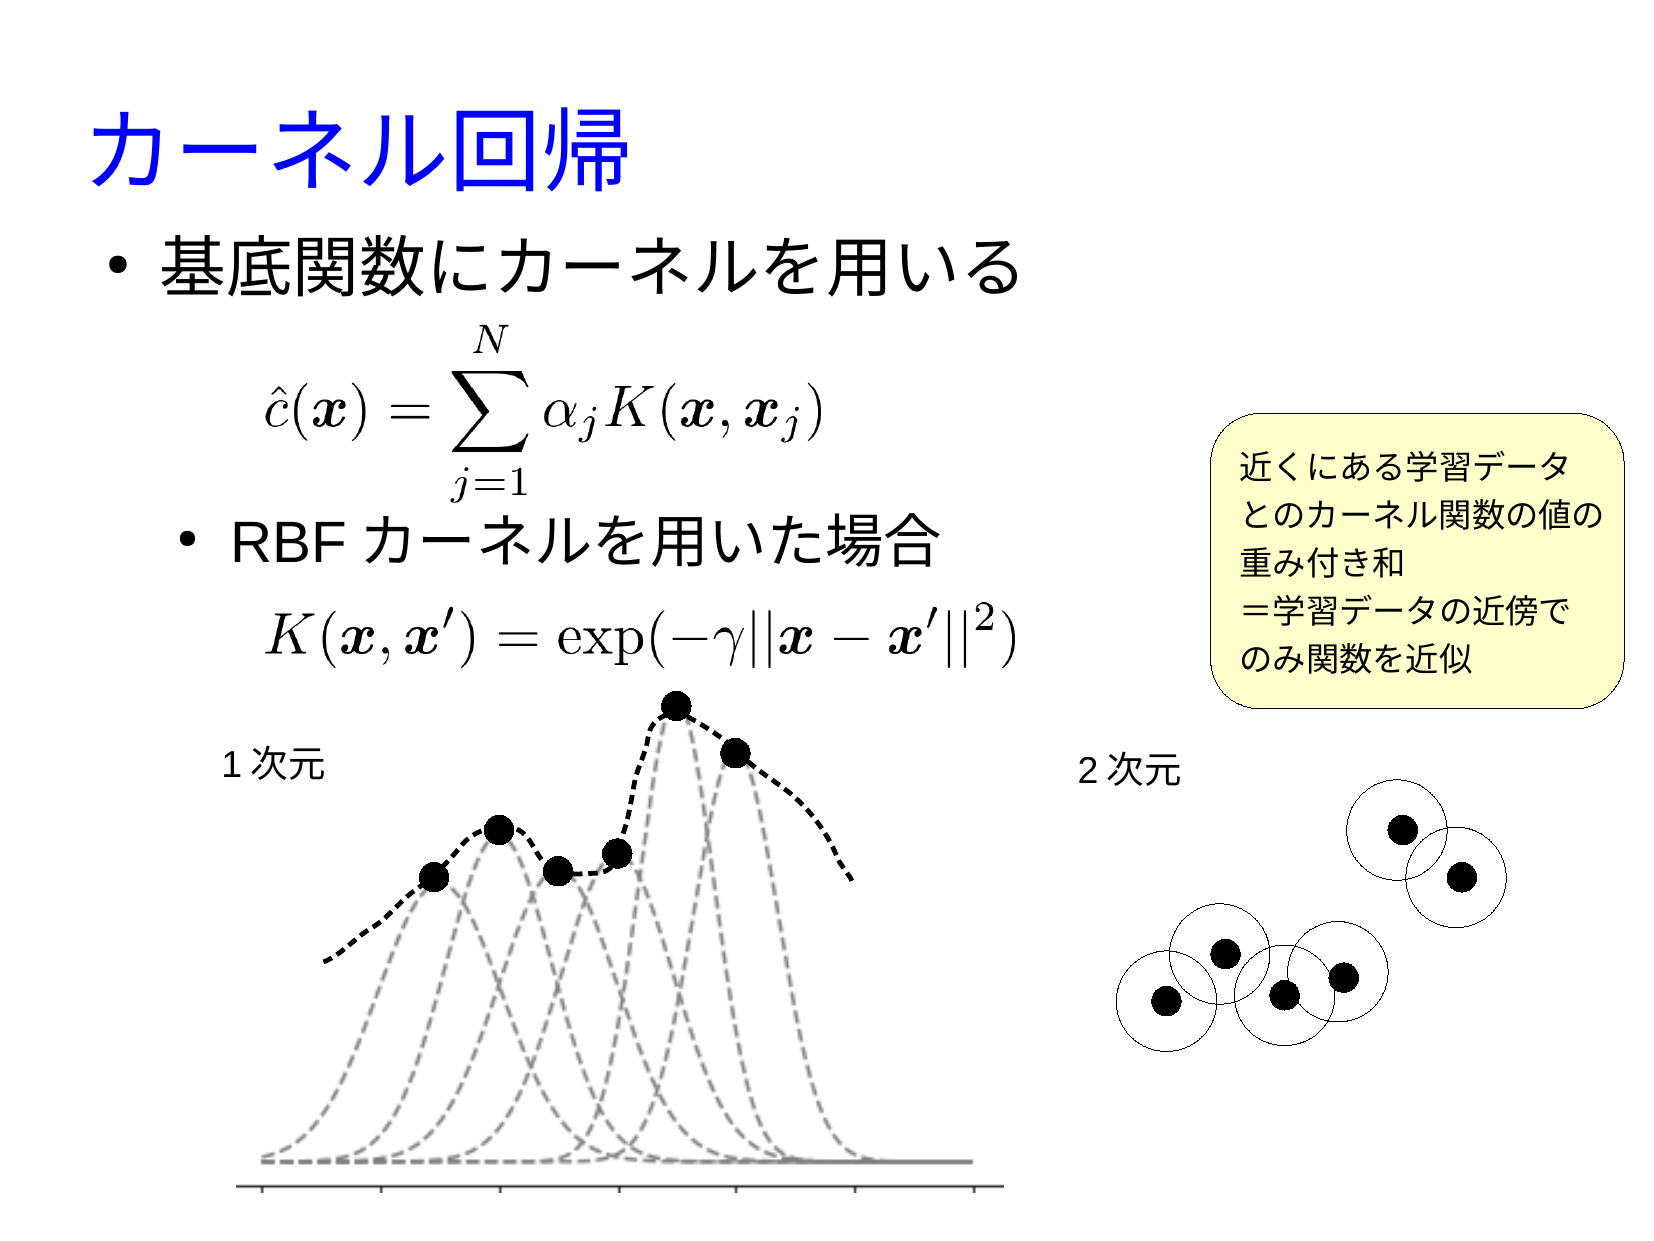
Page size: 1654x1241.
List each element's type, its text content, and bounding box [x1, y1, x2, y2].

text_box 1次元 [206, 726, 341, 798]
picture [236, 679, 1004, 1193]
text_box [1269, 980, 1300, 1011]
text_box [720, 738, 751, 768]
text_box [419, 862, 449, 892]
text_box [602, 838, 633, 869]
text_box [1151, 986, 1182, 1016]
text_box [1210, 939, 1241, 969]
text_box [484, 815, 514, 845]
text_box 近くにある学習データ とのカーネル関数の値の 重み付き和 ＝学習データの近傍で のみ関数を近似 [1210, 413, 1625, 709]
text_box [1387, 815, 1418, 845]
title カーネル回帰 [82, 64, 1571, 233]
text_box [1328, 962, 1359, 993]
text_box [661, 691, 692, 721]
picture [265, 324, 821, 503]
list 基底関数にカーネルを用いる RBFカーネルを用いた場合 [88, 220, 1577, 950]
picture [265, 602, 1015, 668]
text_box [543, 856, 573, 886]
text_box 2次元 [1062, 732, 1197, 804]
text_box [1447, 862, 1477, 893]
